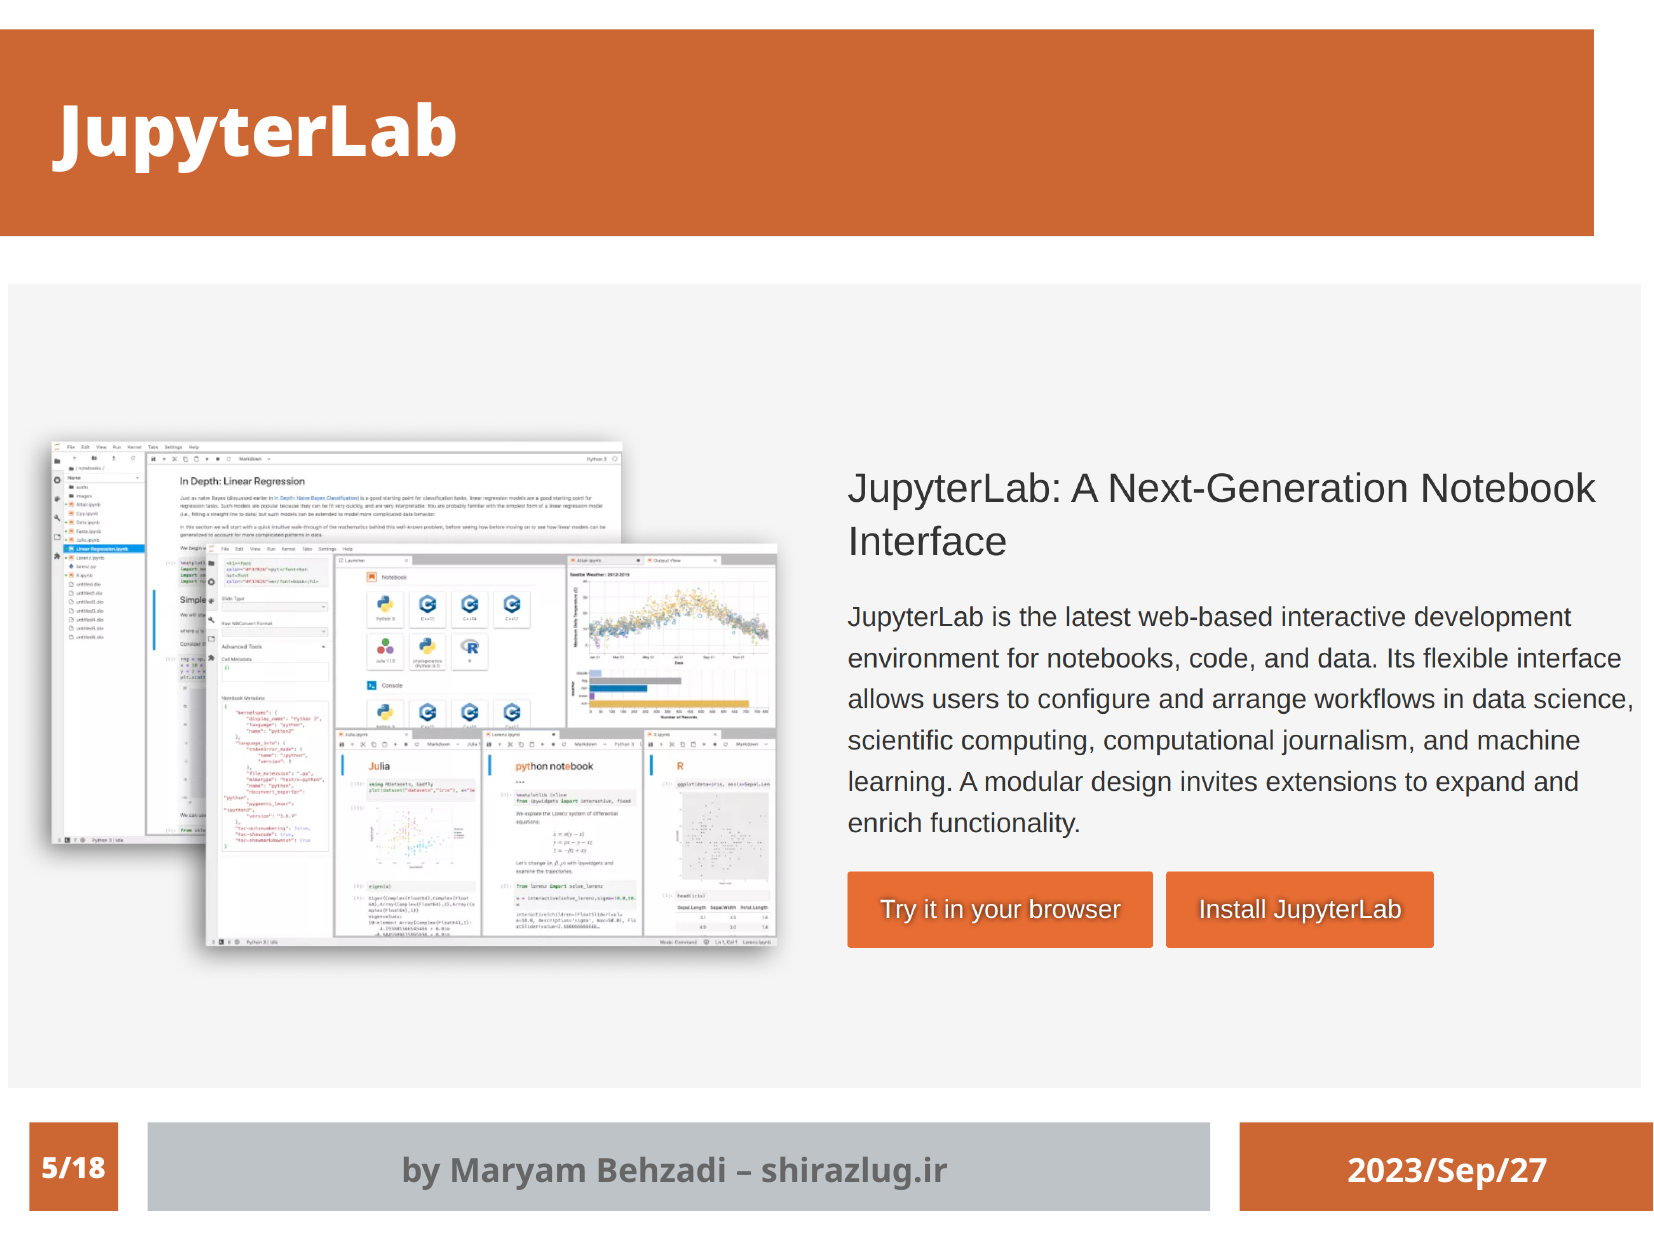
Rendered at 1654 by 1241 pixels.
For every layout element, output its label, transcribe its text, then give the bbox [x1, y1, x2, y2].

picture [8, 284, 1641, 1088]
title JupyterLab [58, 90, 1594, 178]
